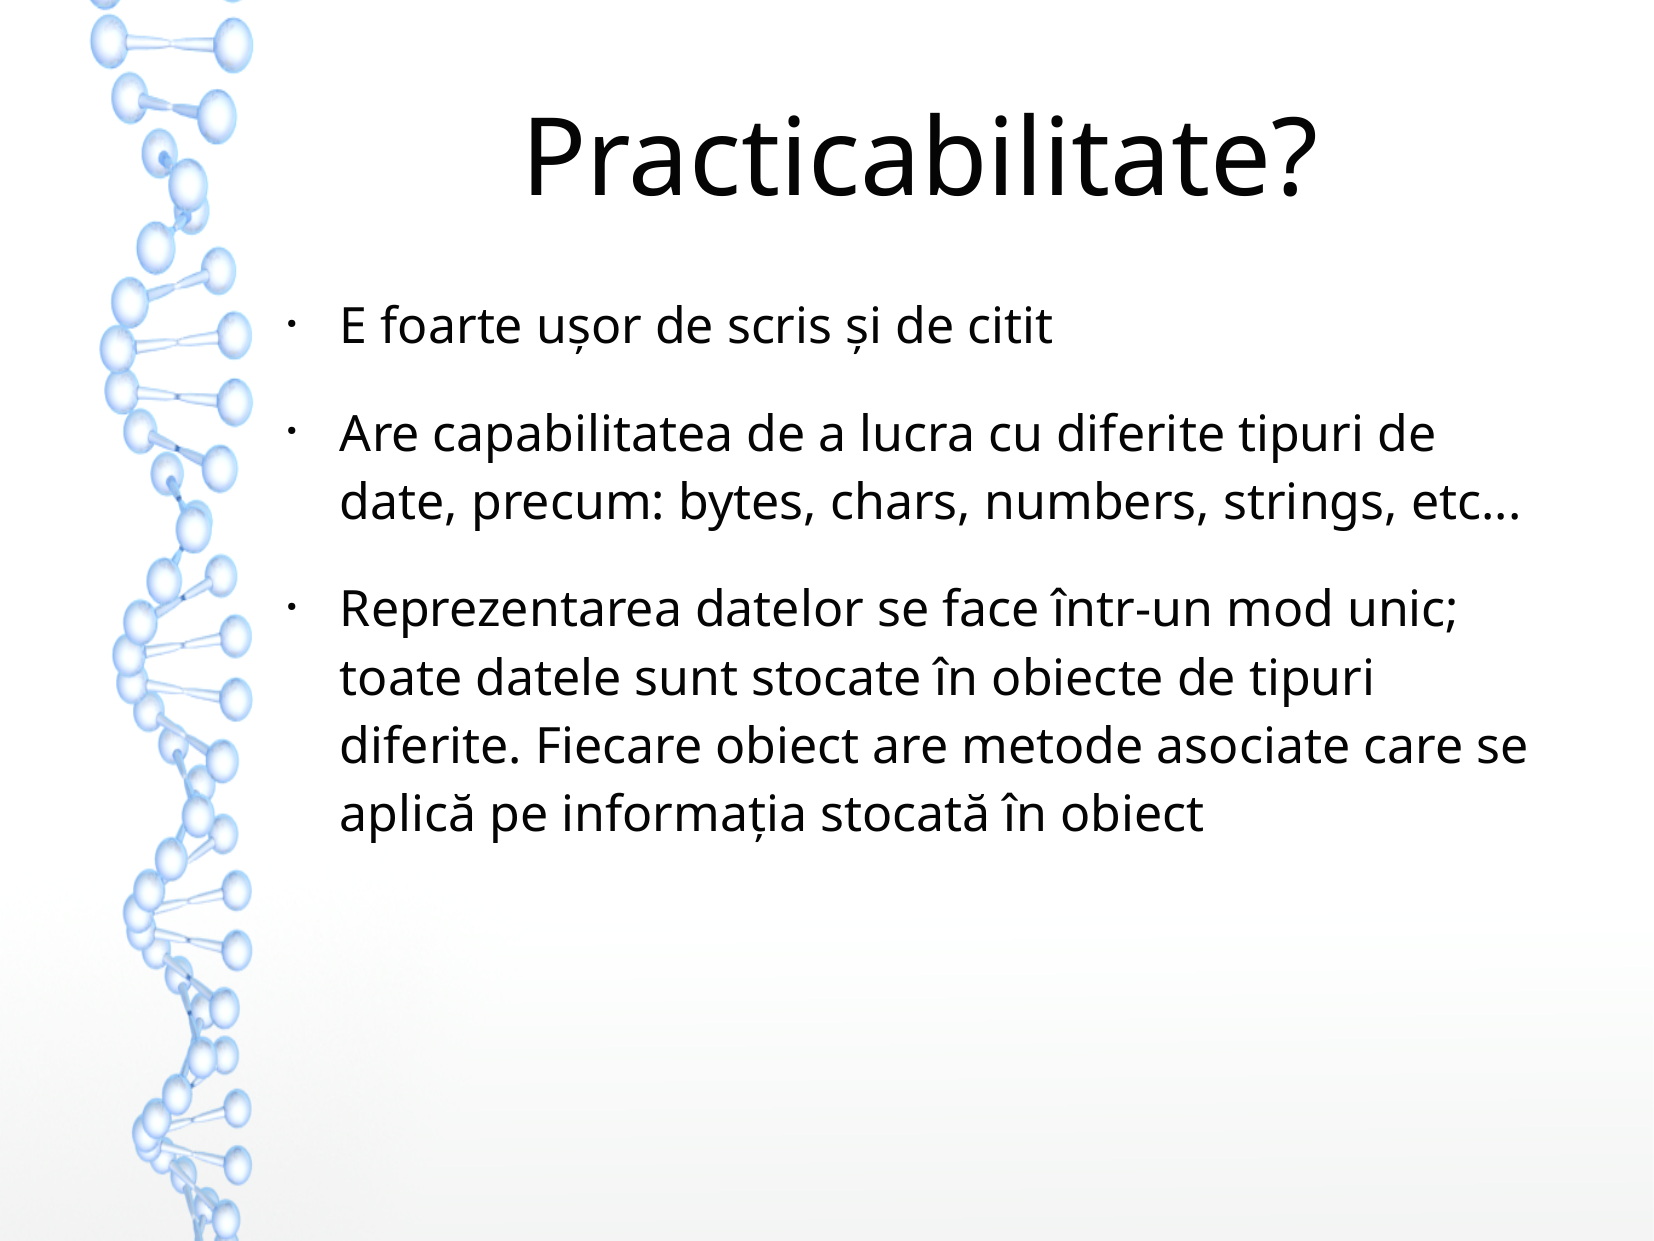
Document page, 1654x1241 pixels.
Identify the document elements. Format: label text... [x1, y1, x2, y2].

title Practicabilitate? [269, 49, 1571, 257]
picture [0, 0, 1654, 1241]
list E foarte ușor de scris și de citit Are capabilitatea de a lucra cu diferite tipuri de date, precum: bytes, chars, numbers, strings, etc... Reprezentarea datelor se face într-un mod unic; toate datele sunt stocate în obiecte de tipuri diferite. Fiecare obiect are metode asociate care se aplică pe informația stocată în obiect [269, 290, 1538, 1010]
